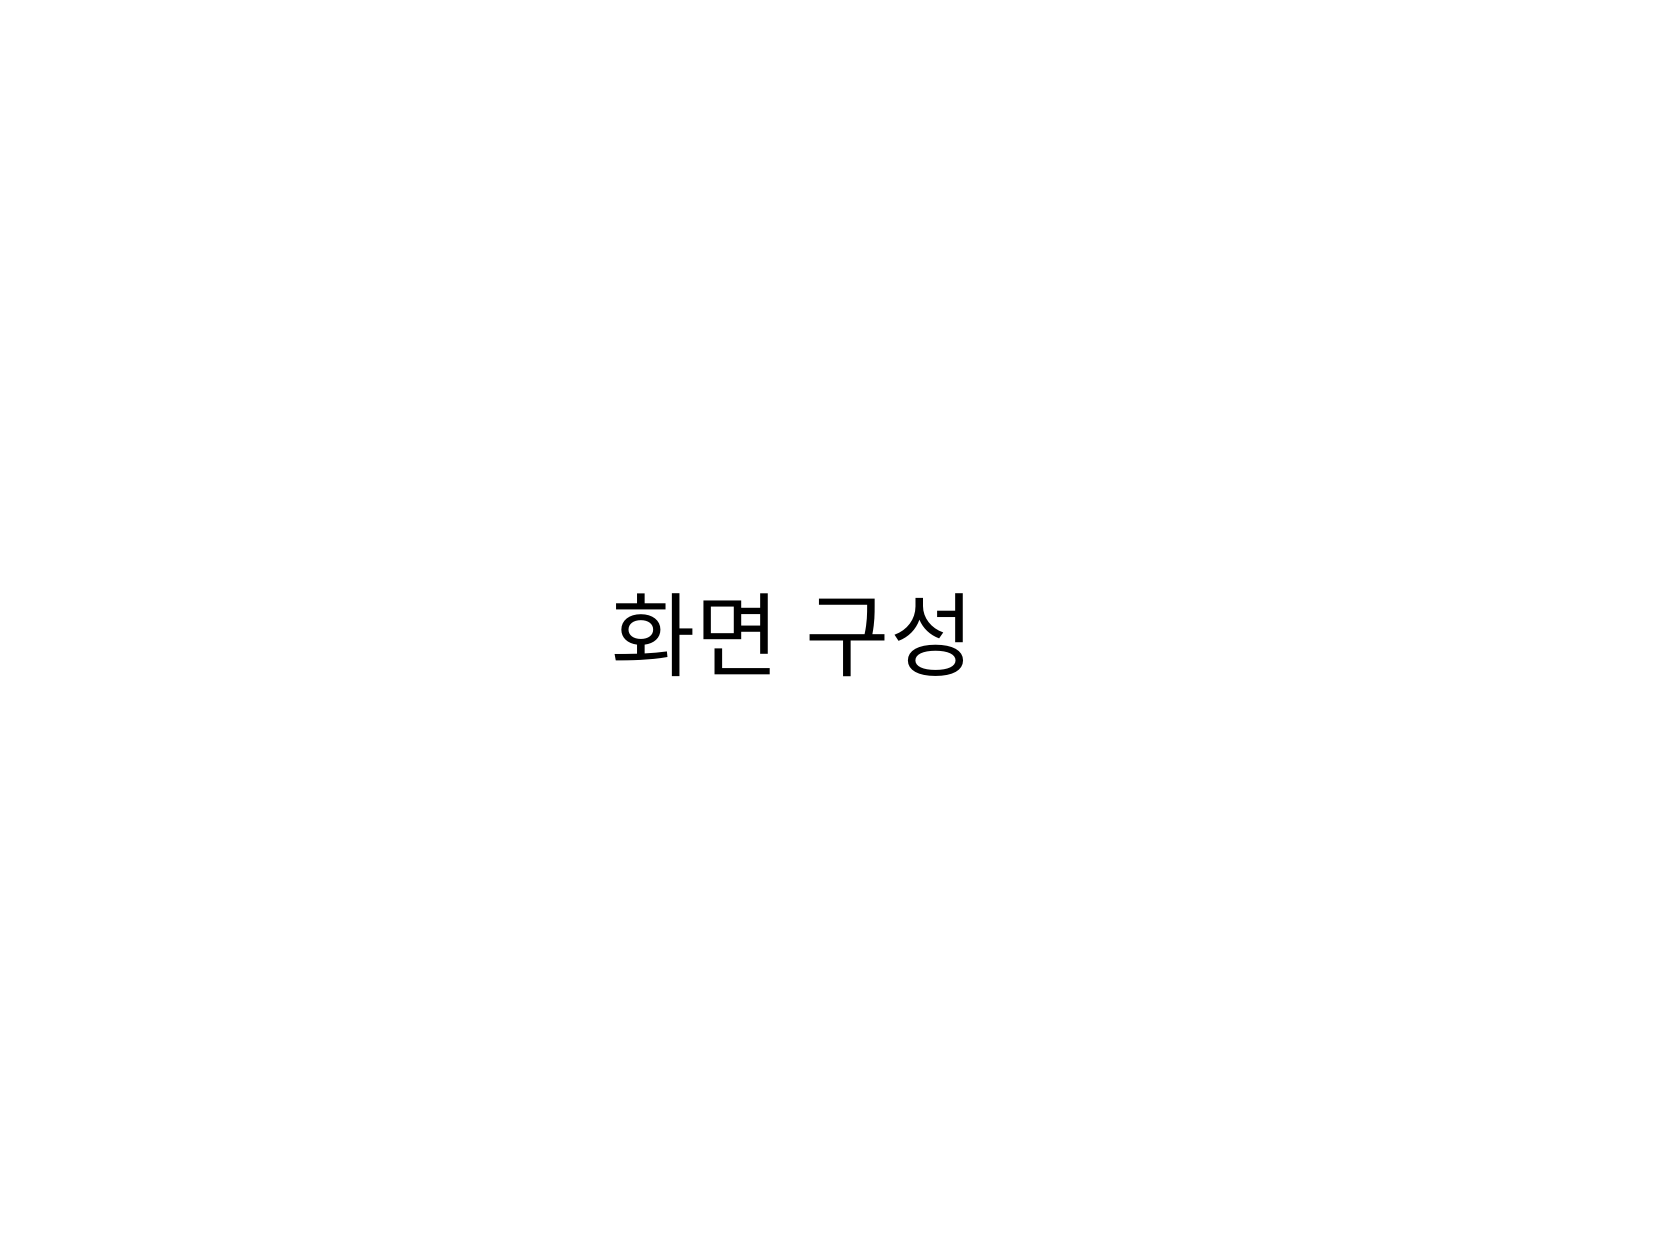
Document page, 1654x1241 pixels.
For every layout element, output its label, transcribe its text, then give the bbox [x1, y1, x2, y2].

text_box 화면 구성 [596, 556, 1021, 683]
